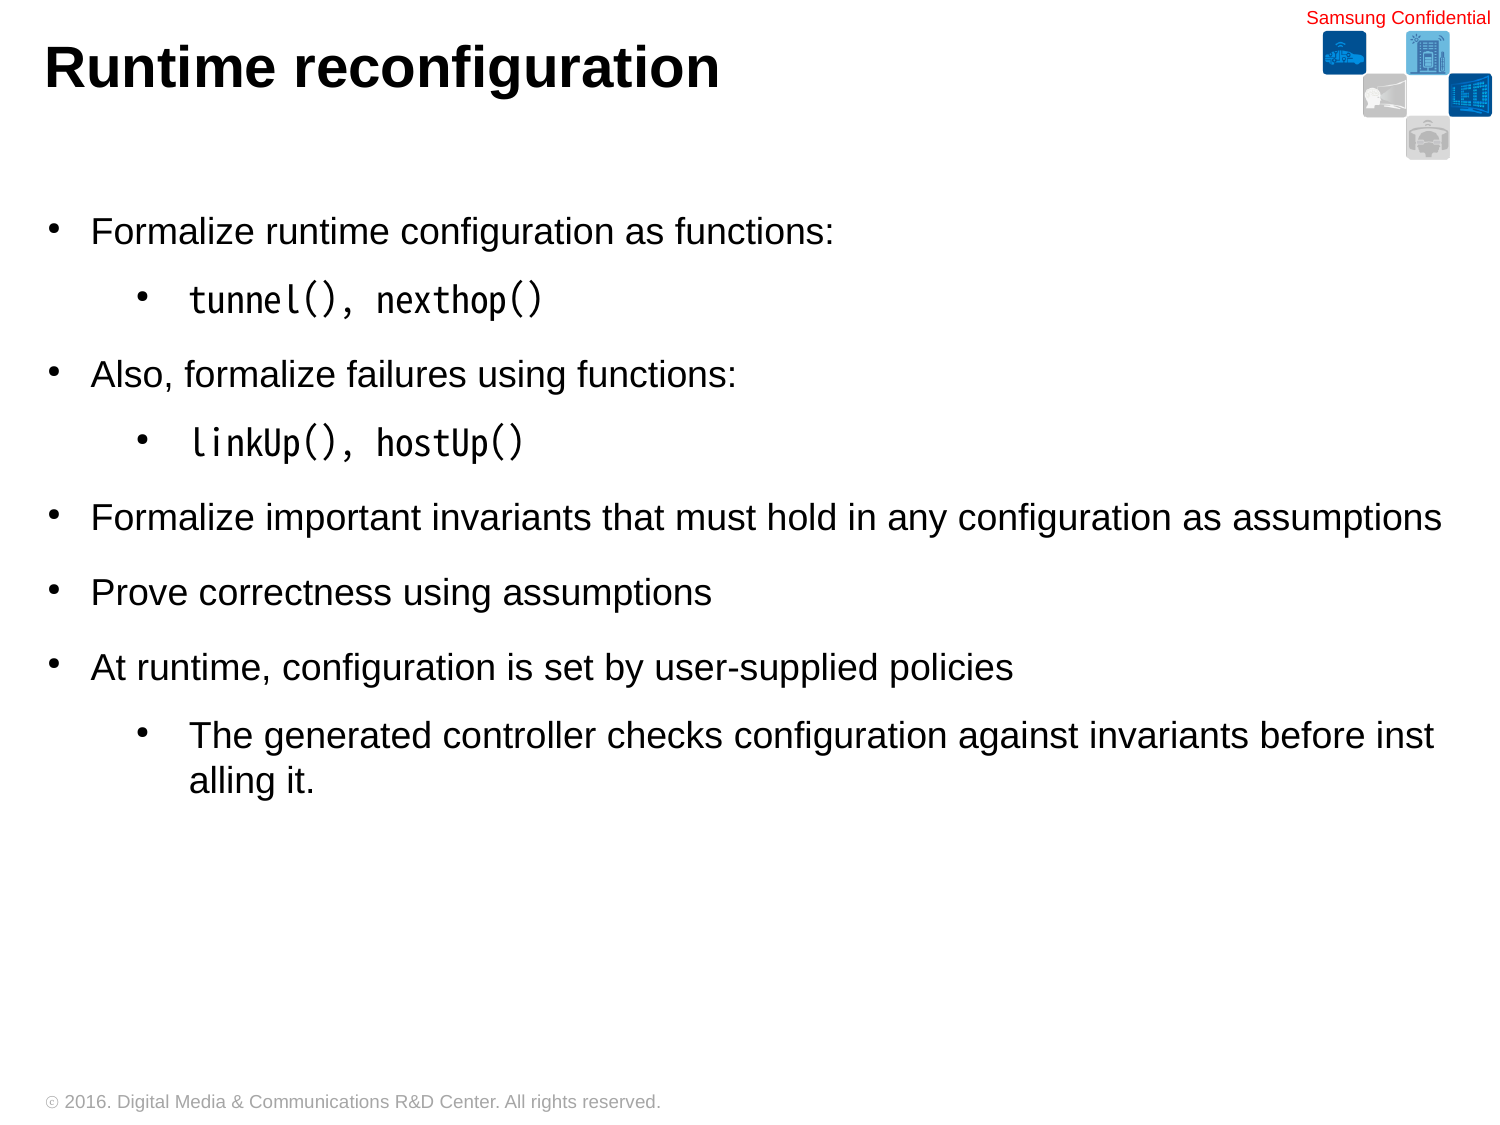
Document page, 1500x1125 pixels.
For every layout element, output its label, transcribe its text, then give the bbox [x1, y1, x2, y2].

list Formalize runtime configuration as functions: tunnel(), nexthop() Also, formalize failures using functions: linkUp(), hostUp() Formalize important invariants that must hold in any configuration as assumptions Prove correctness using assumptions At runtime, configuration is set by user-supplied policies The generated controller checks configuration against invariants before installing it. [47, 180, 1446, 1036]
picture [1321, 30, 1493, 160]
title Runtime reconfiguration [29, 20, 1380, 108]
